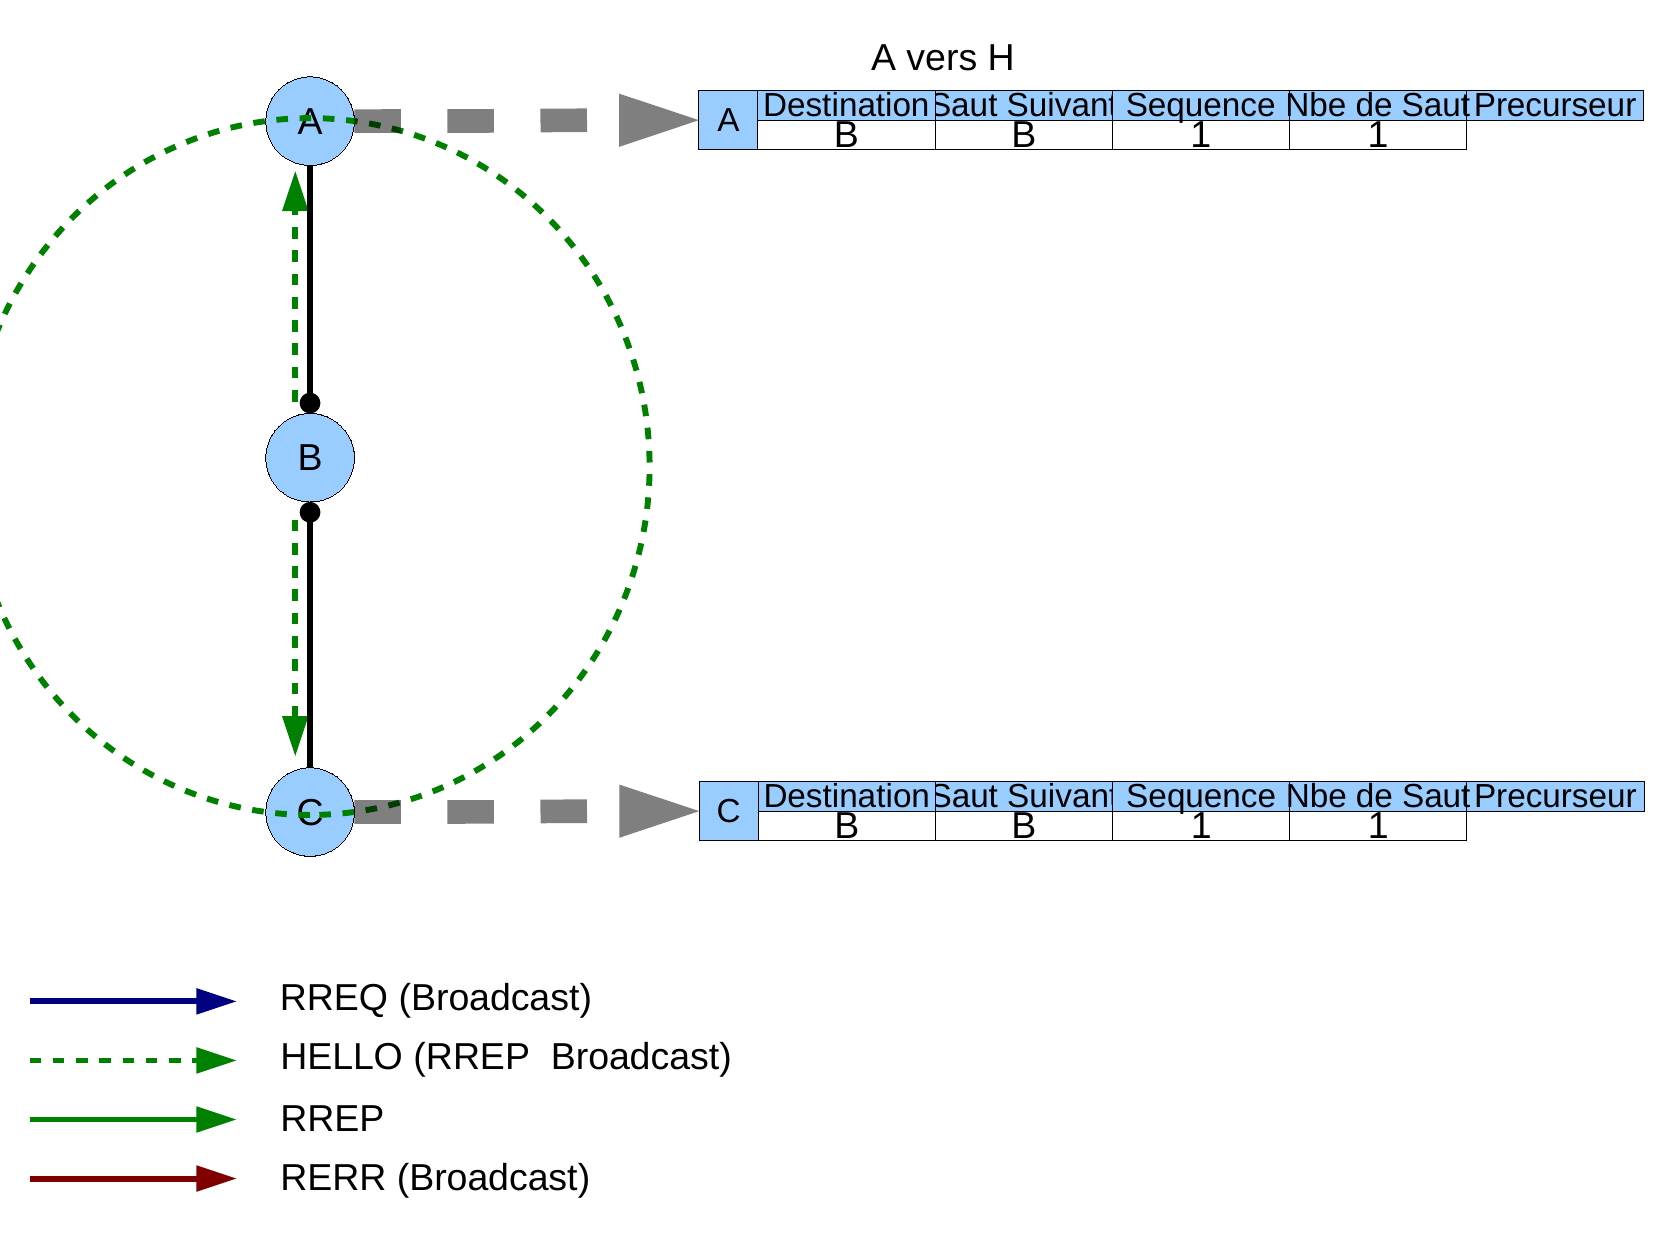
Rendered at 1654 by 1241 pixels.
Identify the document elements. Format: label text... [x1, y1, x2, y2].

text_box Destination [758, 90, 936, 120]
text_box Nbe de Saut [1289, 90, 1467, 120]
text_box RERR (Broadcast) [265, 1149, 550, 1211]
text_box A [698, 90, 758, 150]
text_box 1 [1112, 120, 1289, 150]
text_box RREQ (Broadcast) [265, 969, 552, 1028]
text_box B [935, 811, 1113, 841]
text_box Saut Suivant [936, 90, 1112, 120]
text_box A vers H [856, 29, 1004, 90]
text_box 1 [1289, 811, 1467, 841]
text_box RREP [265, 1089, 381, 1149]
text_box A [265, 76, 354, 166]
text_box B [265, 413, 355, 502]
text_box Precurseur [1467, 781, 1645, 812]
text_box C [699, 781, 759, 841]
text_box 1 [1289, 120, 1467, 150]
text_box Destination [759, 781, 936, 811]
text_box Nbe de Saut [1289, 781, 1467, 811]
text_box Saut Suivant [936, 781, 1112, 811]
text_box Precurseur [1467, 90, 1644, 121]
text_box B [935, 120, 1112, 150]
text_box HELLO (RREP Broadcast) [265, 1028, 666, 1090]
text_box B [759, 811, 935, 841]
text_box 1 [1113, 811, 1289, 841]
text_box Sequence [1112, 90, 1289, 120]
text_box B [757, 120, 935, 150]
text_box Sequence [1112, 781, 1289, 811]
text_box C [265, 767, 354, 857]
